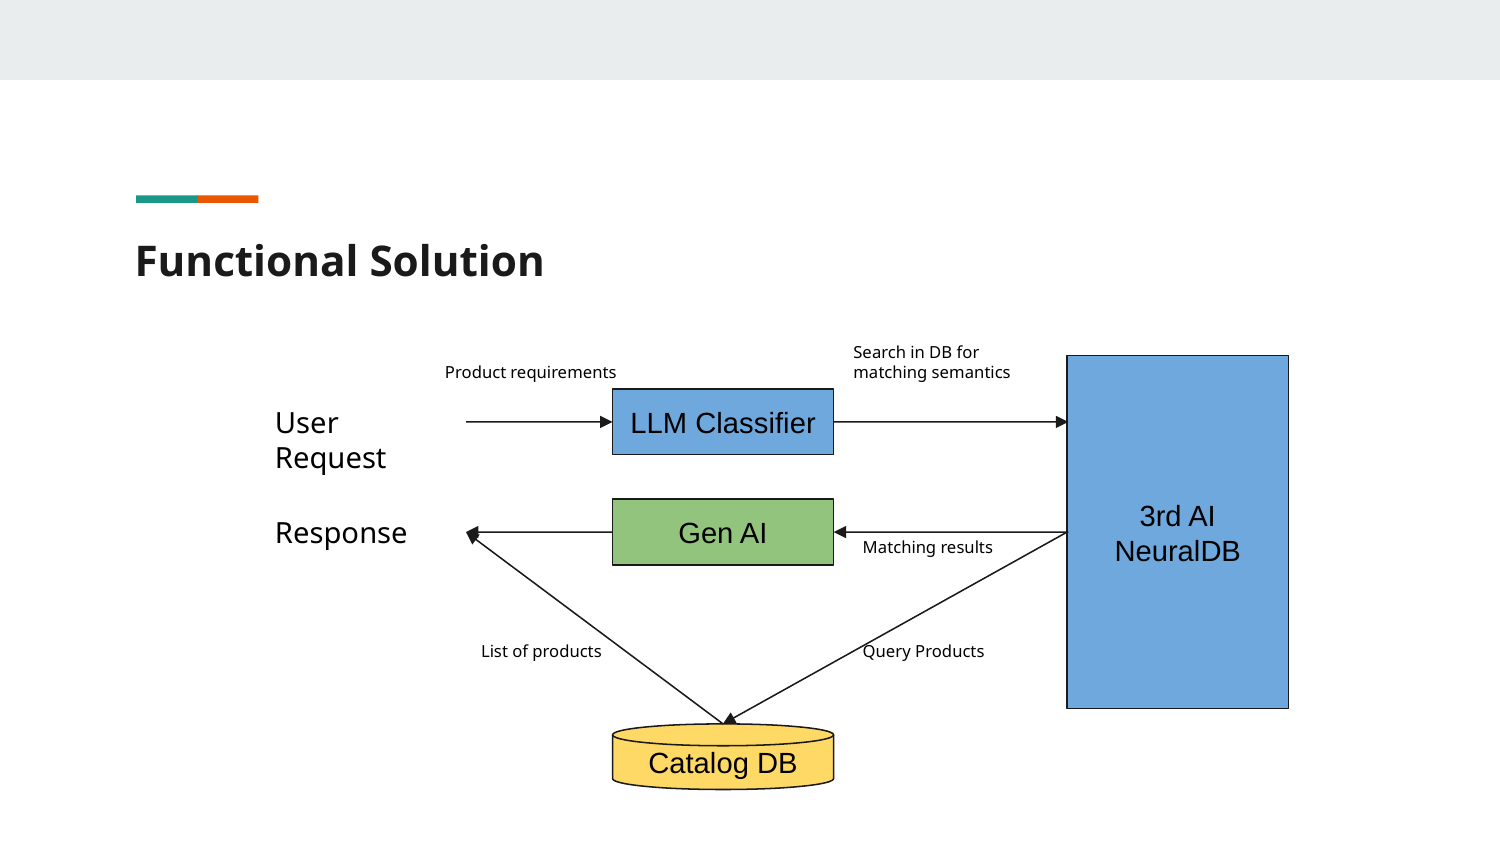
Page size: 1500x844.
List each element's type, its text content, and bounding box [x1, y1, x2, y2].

text_box 3rd AI NeuralDB [1067, 355, 1289, 709]
text_box Query Products [847, 625, 896, 653]
text_box Catalog DB [612, 723, 834, 790]
title Functional Solution [119, 216, 1381, 305]
text_box Response [259, 499, 467, 565]
text_box List of products [466, 625, 673, 676]
text_box LLM Classifier [612, 388, 834, 455]
text_box Matching results [847, 521, 1055, 572]
text_box Search in DB for matching semantics [838, 326, 1045, 397]
text_box Gen AI [612, 499, 834, 565]
text_box User Request [259, 388, 467, 489]
text_box Query Products [847, 625, 1055, 676]
text_box Matching results [999, 541, 1055, 572]
text_box Product requirements [429, 346, 637, 397]
